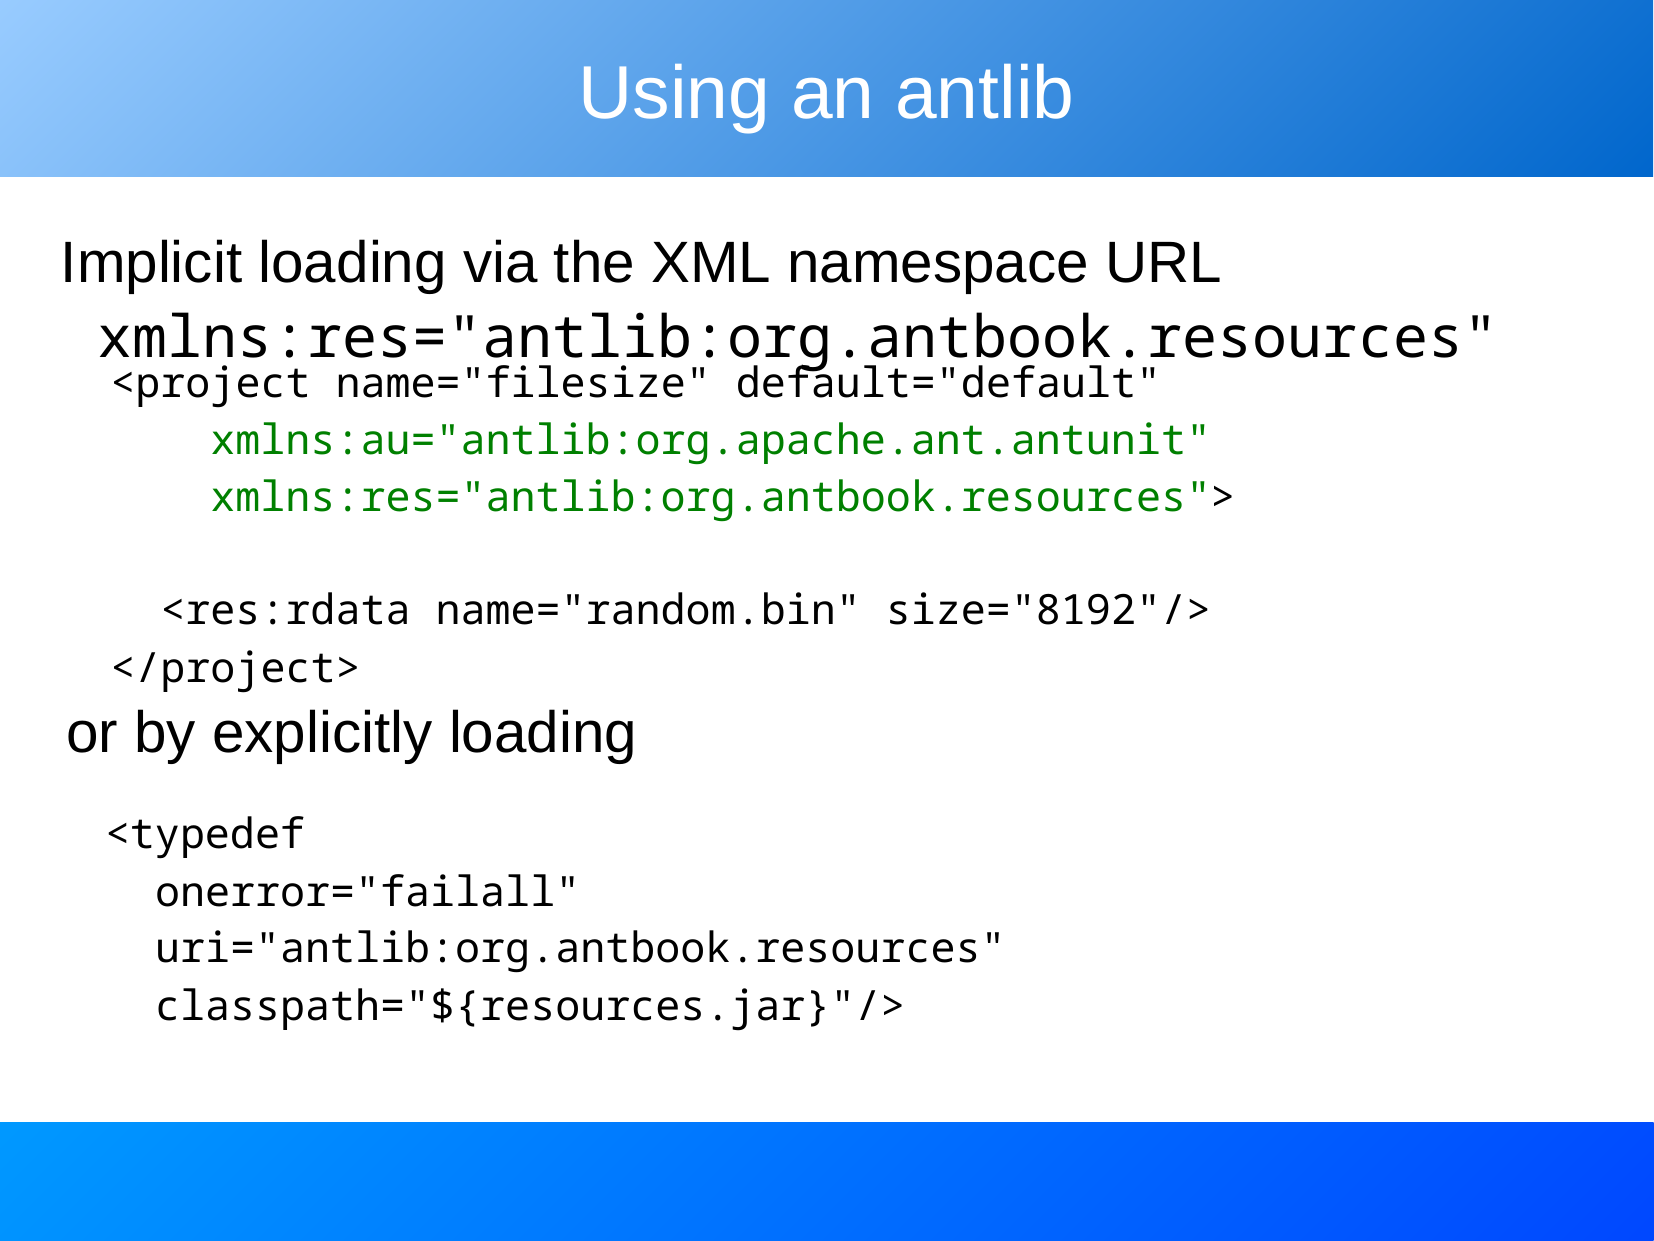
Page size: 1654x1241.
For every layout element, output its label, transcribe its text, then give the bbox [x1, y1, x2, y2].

title Using an antlib [82, 22, 1571, 163]
text_box <typedef onerror="failall" uri="antlib:org.antbook.resources" classpath="${resources.jar}"/> [90, 815, 1219, 1021]
text_box or by explicitly loading [66, 699, 1381, 766]
text_box <project name="filesize" default="default" xmlns:au="antlib:org.apache.ant.antunit" xmlns:res="antlib:org.antbook.resources"> <res:rdata name="random.bin" size="8192"/> </project> [95, 390, 1262, 656]
list Implicit loading via the XML namespace URL xmlns:res="antlib:org.antbook.resources" [60, 230, 1565, 415]
